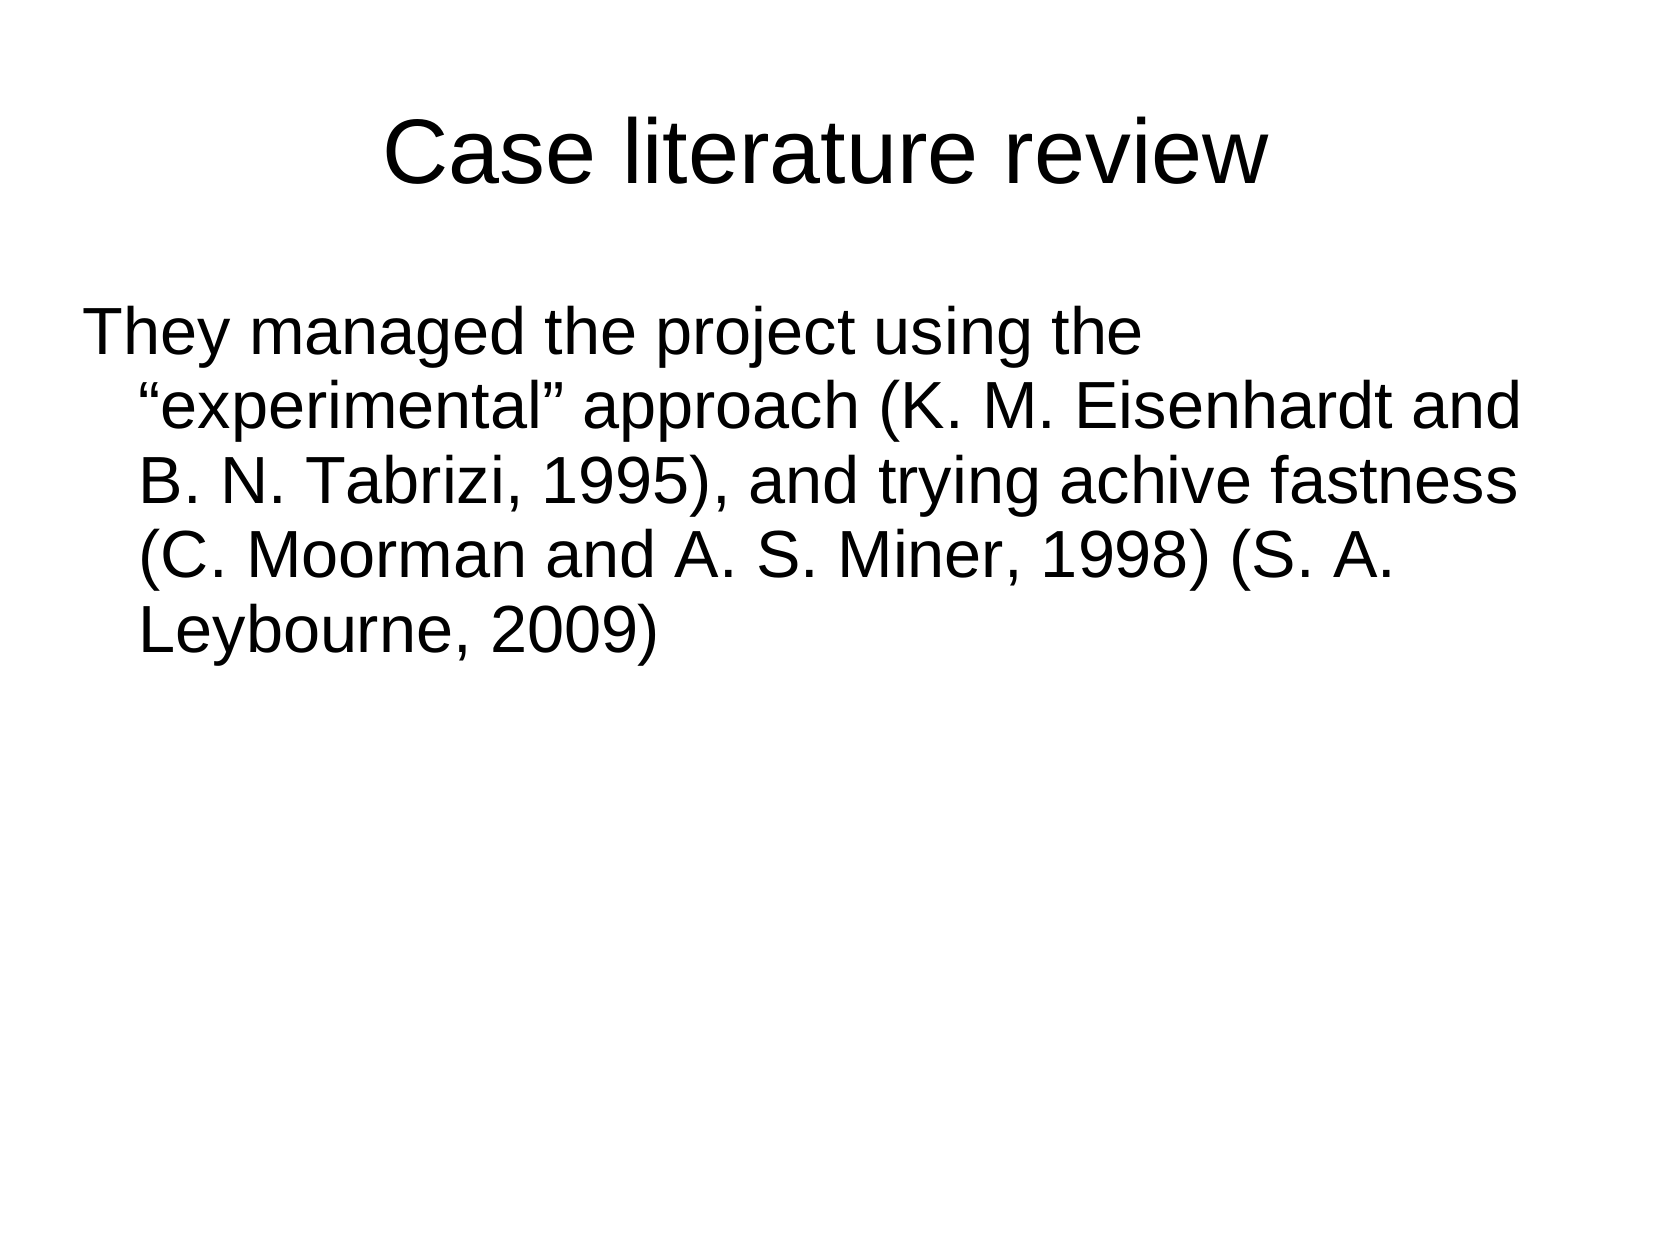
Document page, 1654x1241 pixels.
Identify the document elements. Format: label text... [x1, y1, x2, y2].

list They managed the project using the “experimental” approach (K. M. Eisenhardt and B. N. Tabrizi, 1995), and trying achive fastness (C. Moorman and A. S. Miner, 1998) (S. A. Leybourne, 2009) [82, 290, 1571, 1109]
title Case literature review [82, 56, 1571, 249]
